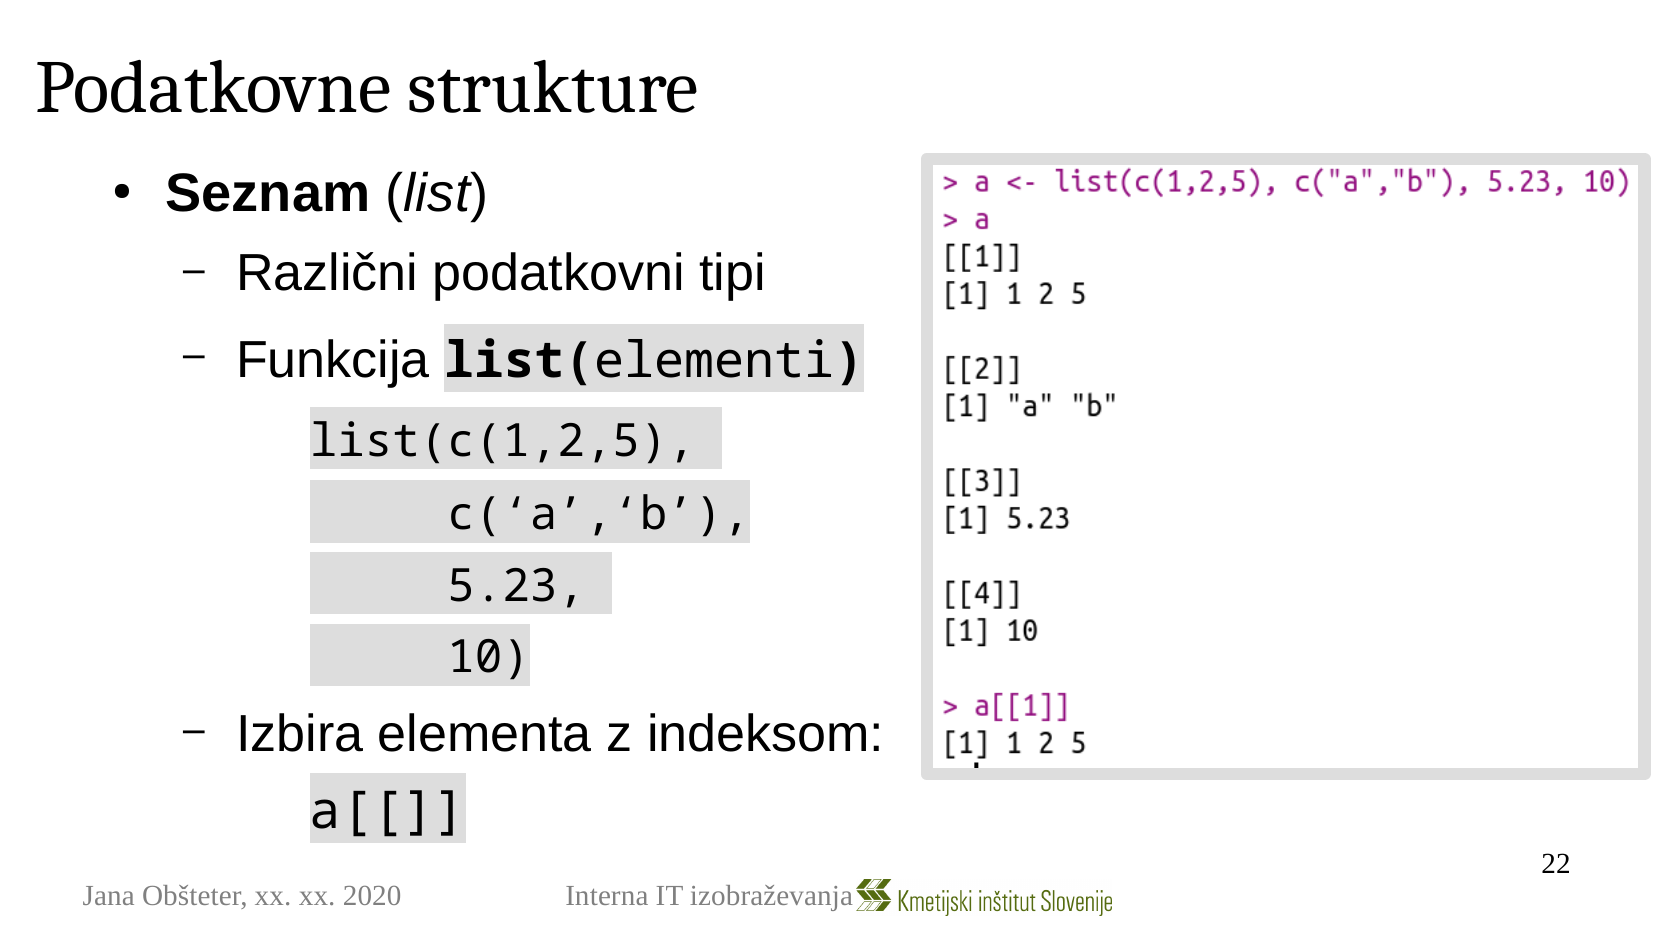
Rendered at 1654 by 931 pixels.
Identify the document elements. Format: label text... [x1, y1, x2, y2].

picture [933, 165, 1639, 768]
title Podatkovne strukture [35, 21, 1524, 154]
picture [856, 879, 1112, 916]
list Seznam (list) Različni podatkovni tipi Funkcija list(elementi) list(c(1,2,5), c(‘a’,‘b’), 5.23, 10) Izbira elementa z indeksom: a[[]] [94, 153, 1595, 848]
